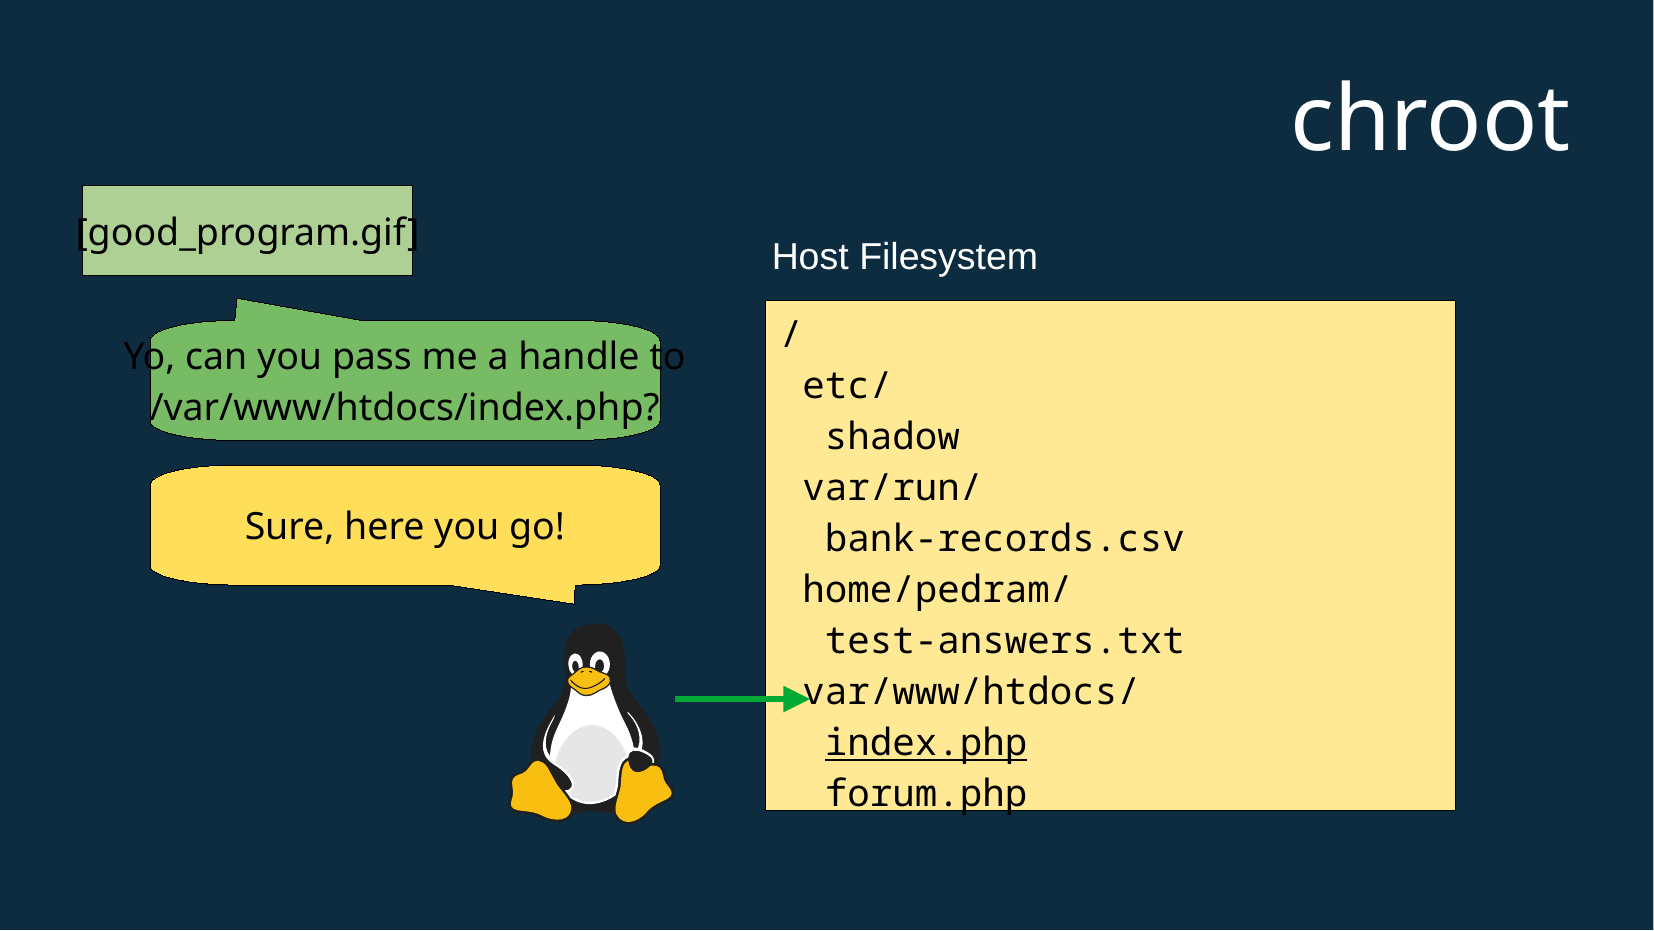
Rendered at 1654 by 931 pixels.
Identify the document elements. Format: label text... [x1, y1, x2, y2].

title chroot [82, 37, 1571, 193]
text_box Sure, here you go! [150, 465, 661, 605]
text_box Host Filesystem [757, 228, 1054, 286]
text_box [good_program.gif] [82, 185, 413, 276]
picture [507, 623, 676, 826]
text_box / etc/ shadow var/run/ bank-records.csv home/pedram/ test-answers.txt var/www/htdocs/ index.php forum.php [765, 300, 1456, 811]
text_box Yo, can you pass me a handle to /var/www/htdocs/index.php? [150, 298, 661, 441]
